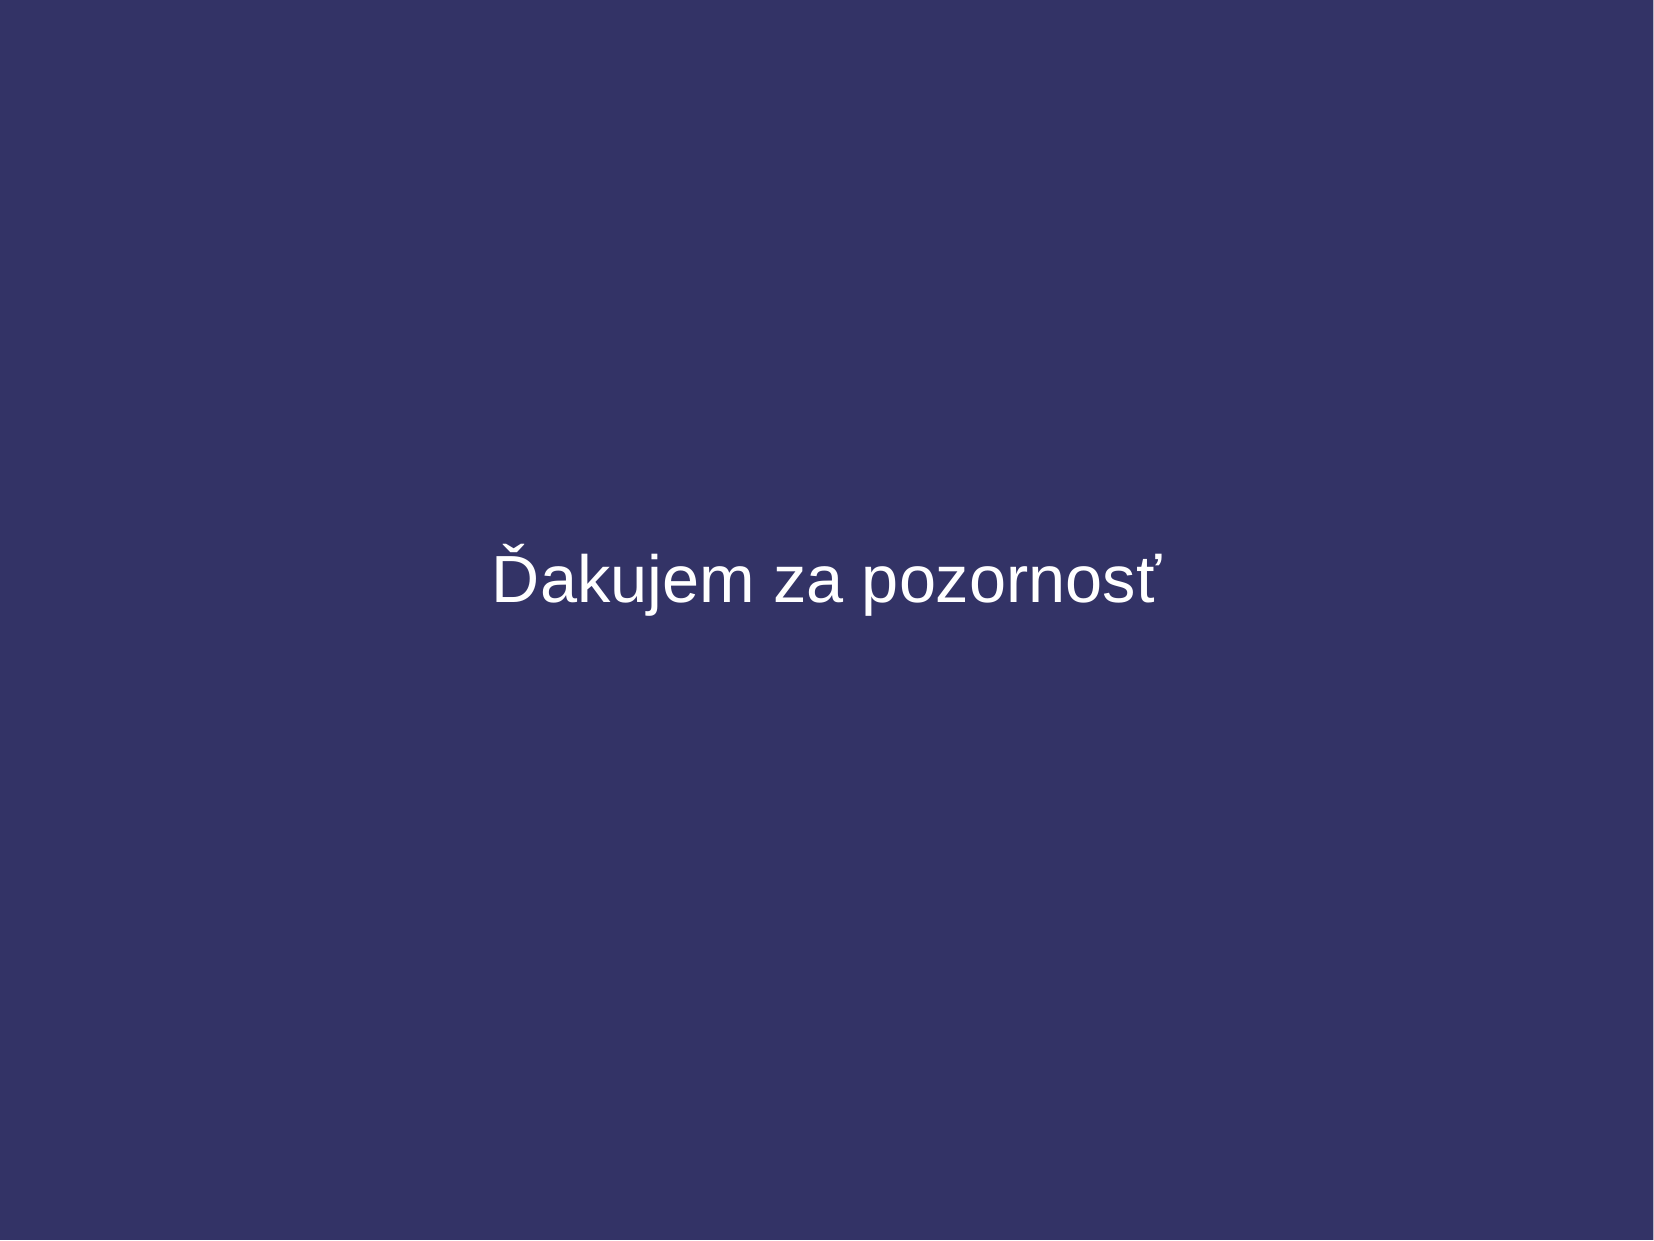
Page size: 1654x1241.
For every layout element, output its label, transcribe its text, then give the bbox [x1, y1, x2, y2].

subtitle Ďakujem za pozornosť [82, 49, 1571, 1109]
